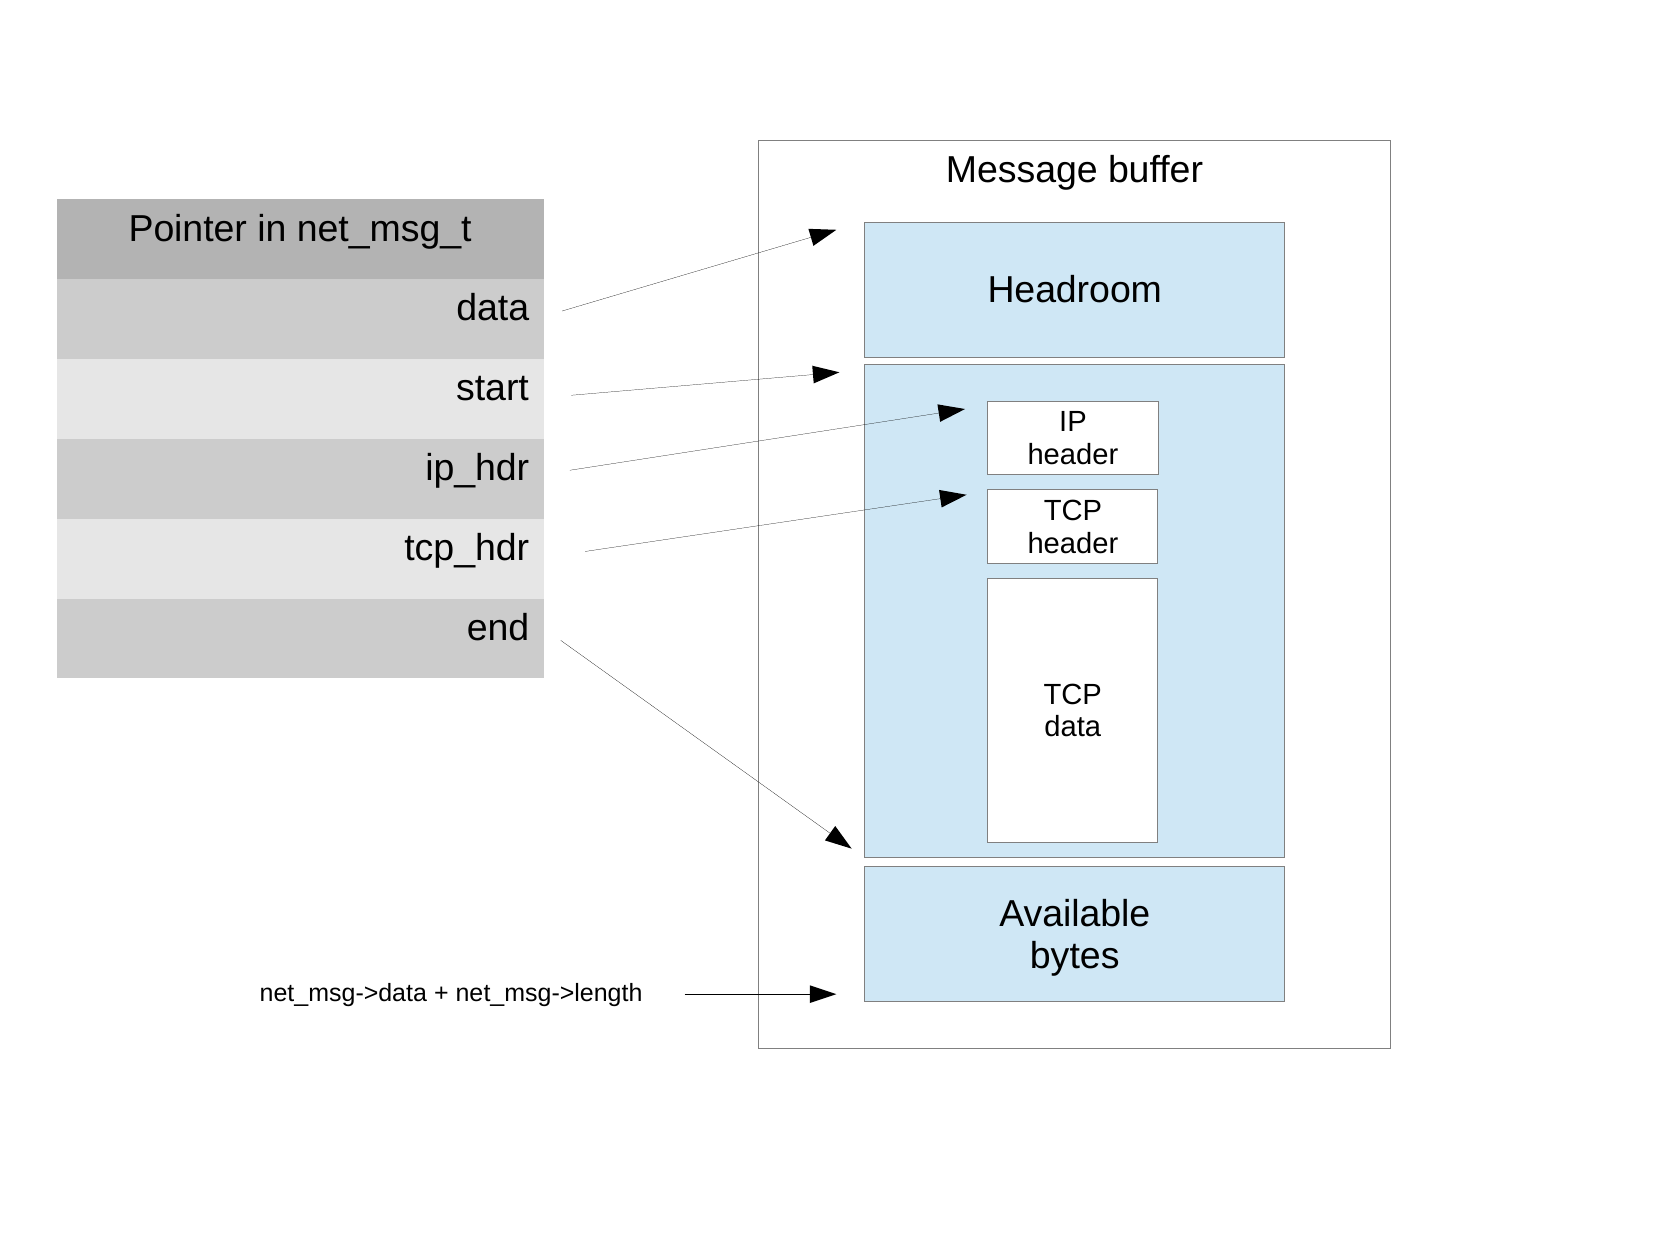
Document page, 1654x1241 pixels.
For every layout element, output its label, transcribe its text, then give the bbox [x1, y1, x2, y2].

table_cell tcp_hdr [57, 519, 544, 599]
table_cell data [57, 279, 544, 359]
table_cell end [57, 599, 544, 678]
text_box net_msg->data + net_msg->length [220, 971, 659, 1015]
text_box TCP header [987, 489, 1158, 564]
table_cell ip_hdr [57, 439, 544, 519]
text_box IP header [987, 401, 1159, 475]
table_cell start [57, 359, 544, 439]
table_header Pointer in net_msg_t [57, 199, 544, 279]
text_box Message buffer [758, 140, 1391, 1049]
text_box TCP data [987, 578, 1158, 843]
